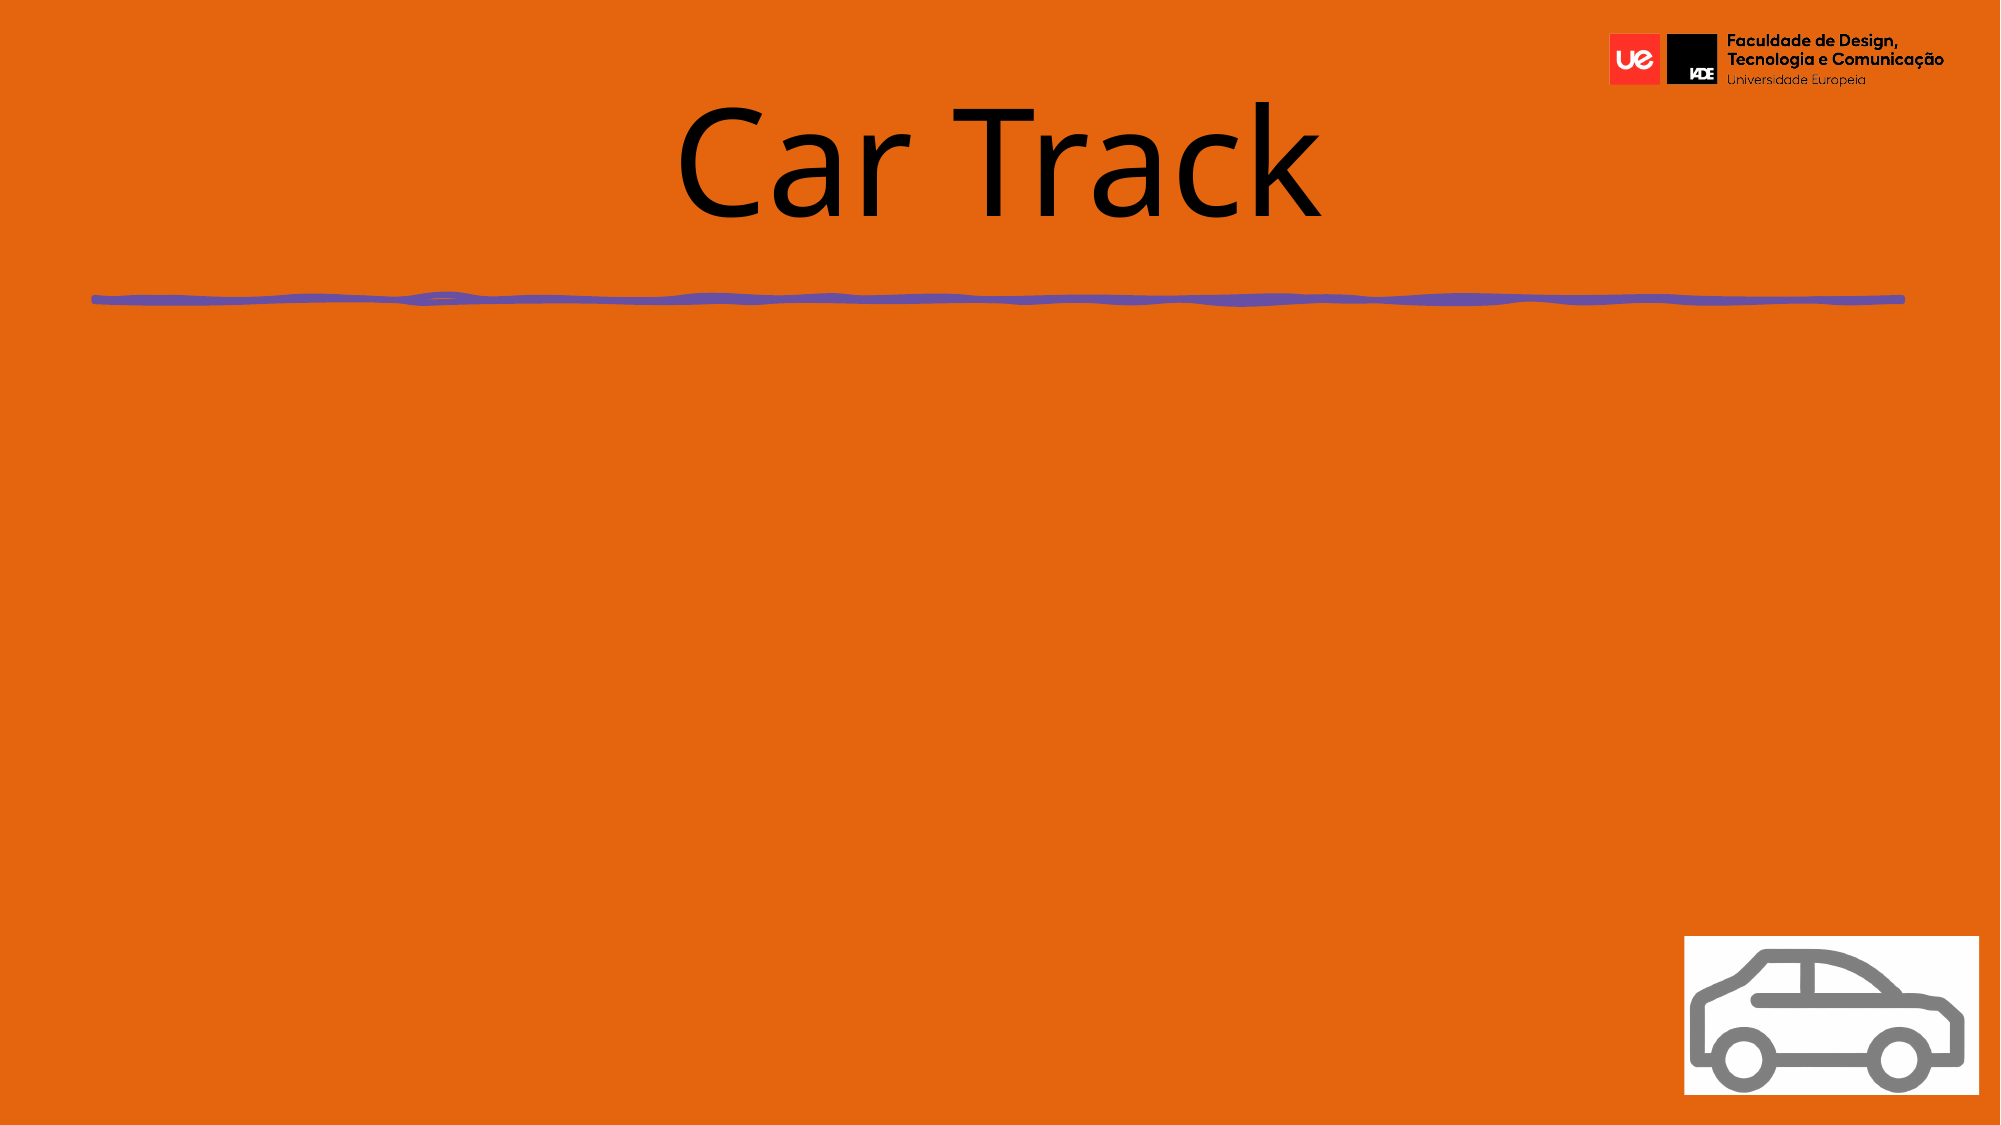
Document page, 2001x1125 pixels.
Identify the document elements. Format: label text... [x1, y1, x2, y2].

picture [1583, 14, 1970, 106]
text_box [0, 0, 2000, 1125]
title Car Track [94, 39, 1902, 275]
picture [1684, 936, 1980, 1095]
